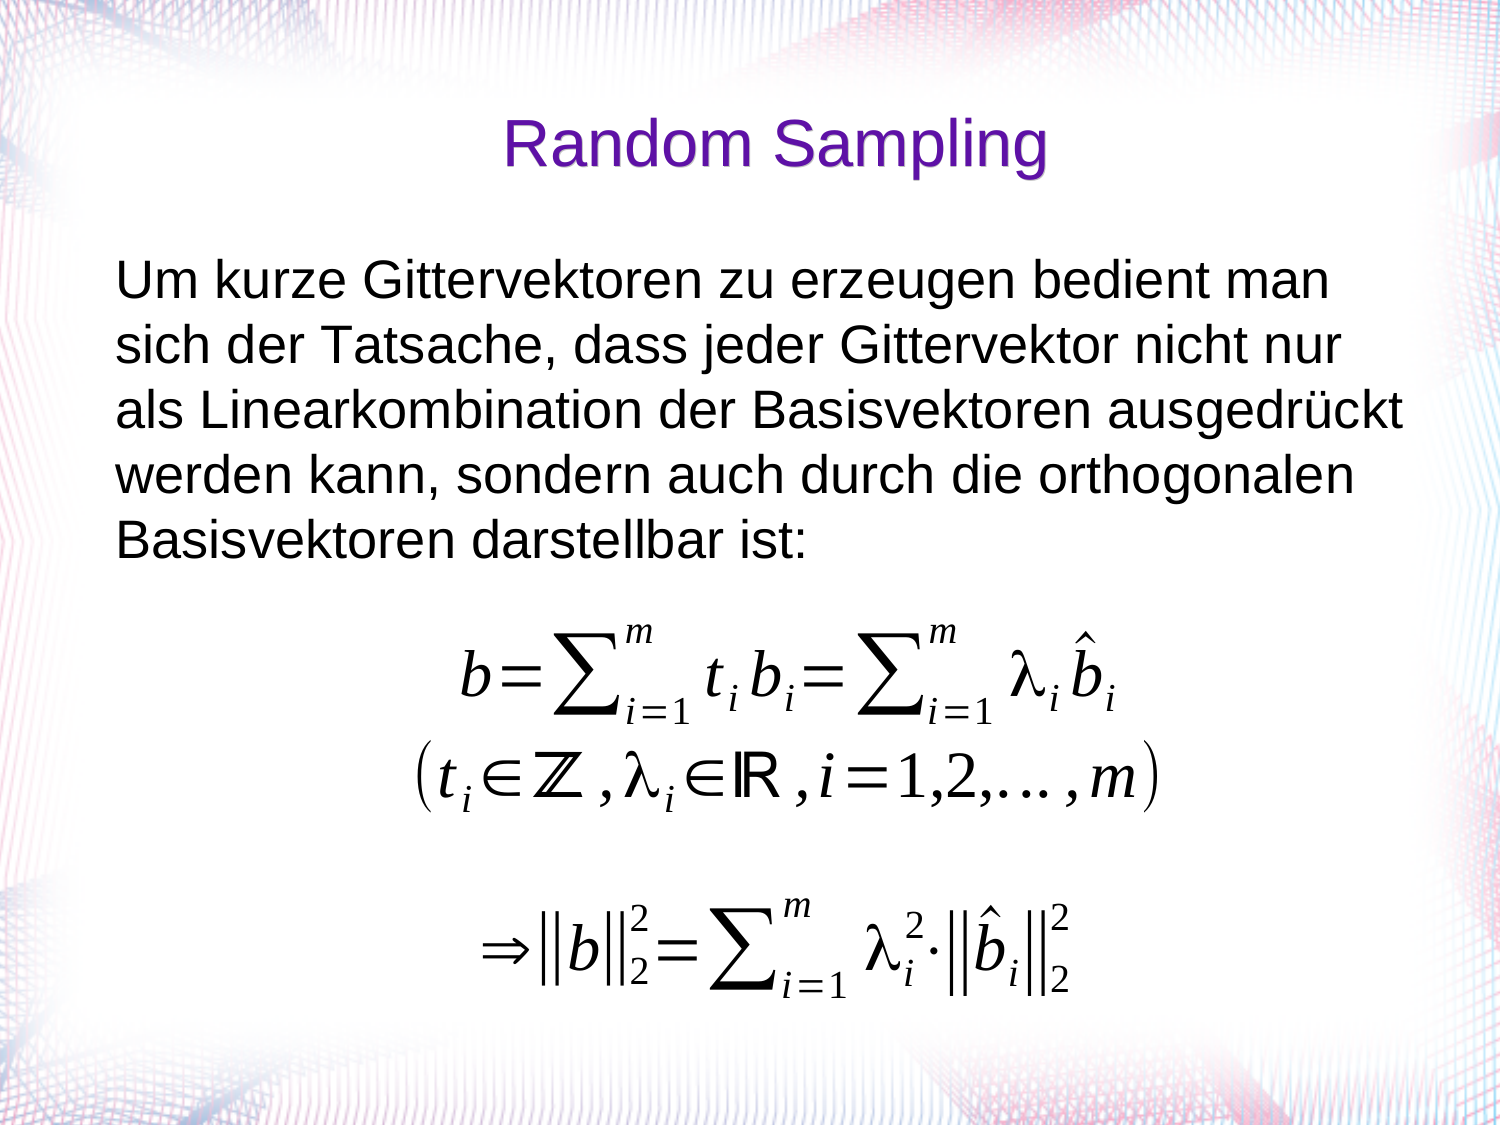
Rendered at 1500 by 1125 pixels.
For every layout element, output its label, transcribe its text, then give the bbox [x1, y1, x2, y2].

text_box Random Sampling [487, 92, 1068, 188]
picture [0, 0, 1500, 1125]
text_box Um kurze Gittervektoren zu erzeugen bedient man sich der Tatsache, dass jeder Gittervektor nicht nur als Linearkombination der Basisvektoren ausgedrückt werden kann, sondern auch durch die orthogonalen Basisvektoren darstellbar ist: [100, 236, 1421, 577]
chart [406, 607, 1169, 822]
chart [473, 882, 1076, 1008]
